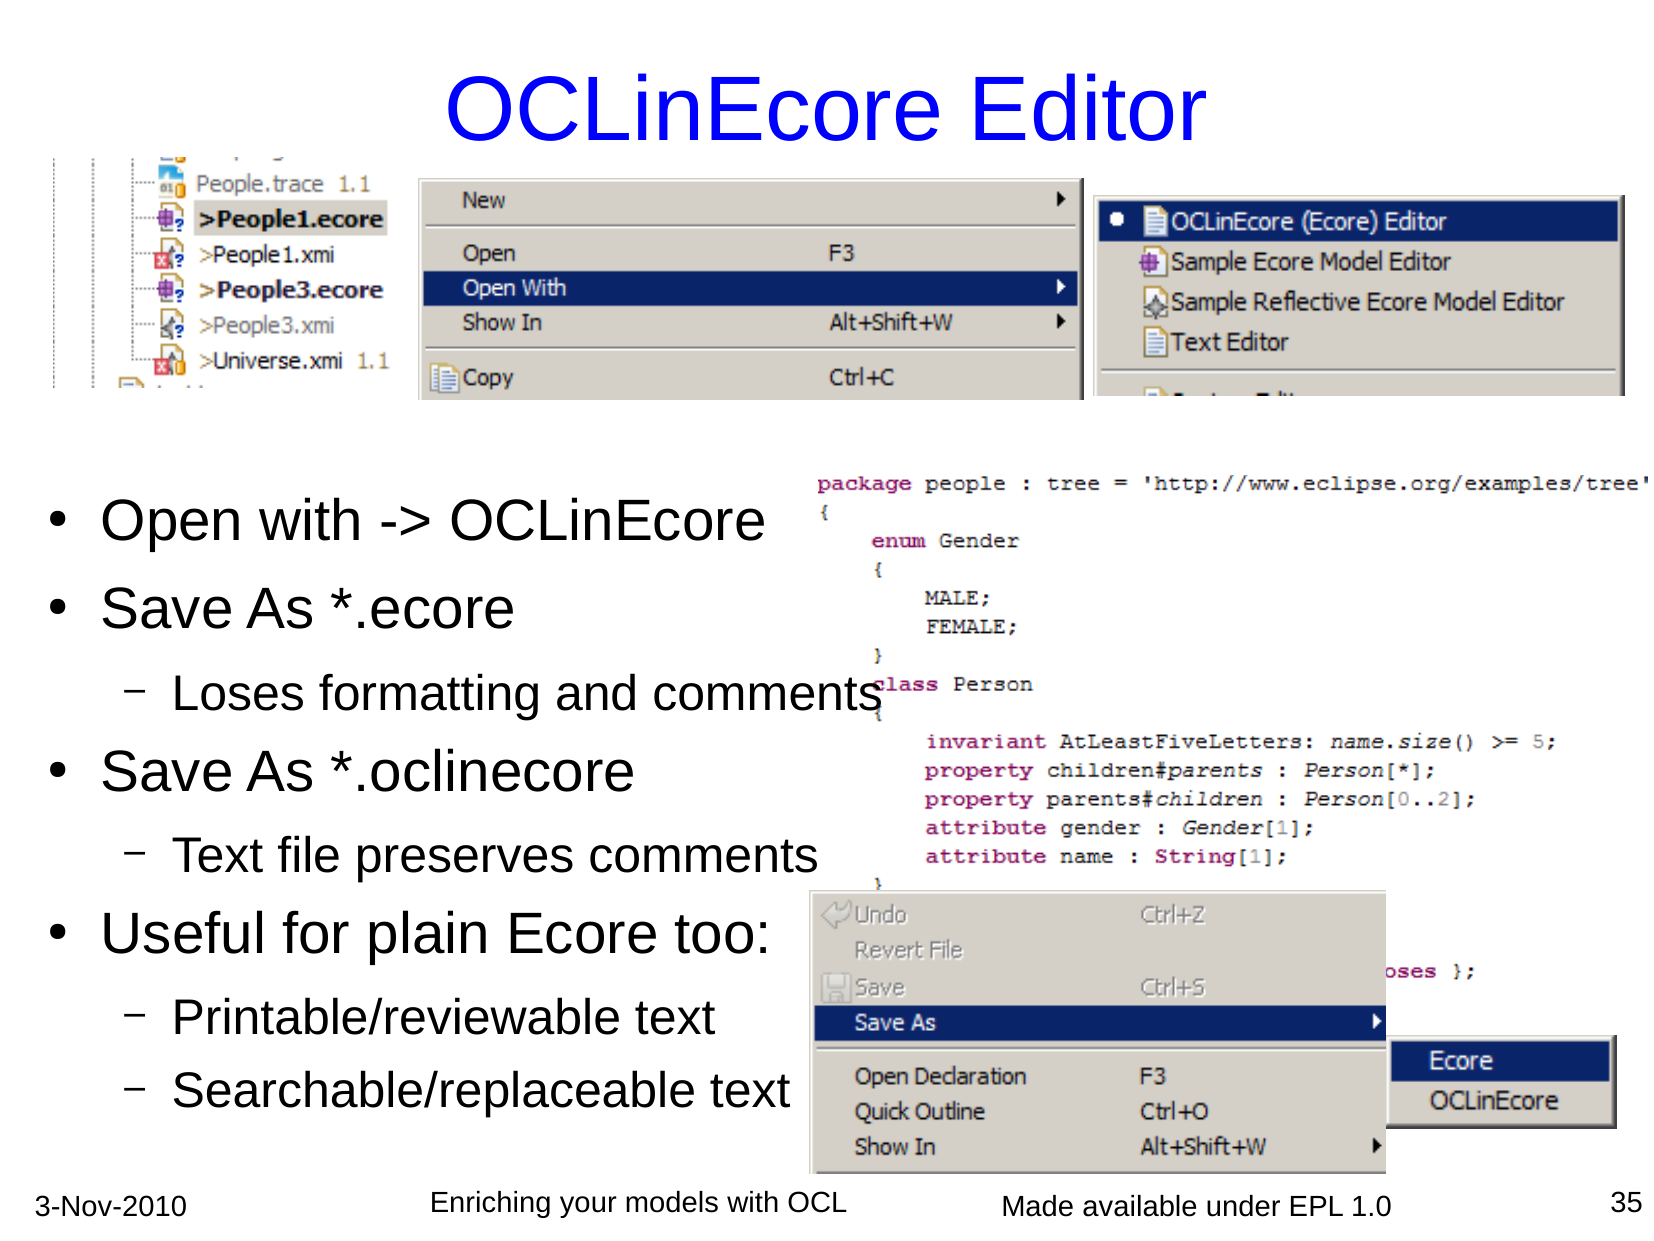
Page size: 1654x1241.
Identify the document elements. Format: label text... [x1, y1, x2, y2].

picture [809, 475, 1648, 1174]
picture [1093, 195, 1625, 396]
list Open with -> OCLinEcore Save As *.ecore Loses formatting and comments Save As *.oclinecore Text file preserves comments Useful for plain Ecore too: Printable/reviewable text Searchable/replaceable text [0, 487, 949, 1125]
title OCLinEcore Editor [82, 49, 1571, 169]
picture [53, 157, 390, 388]
picture [418, 178, 1084, 400]
